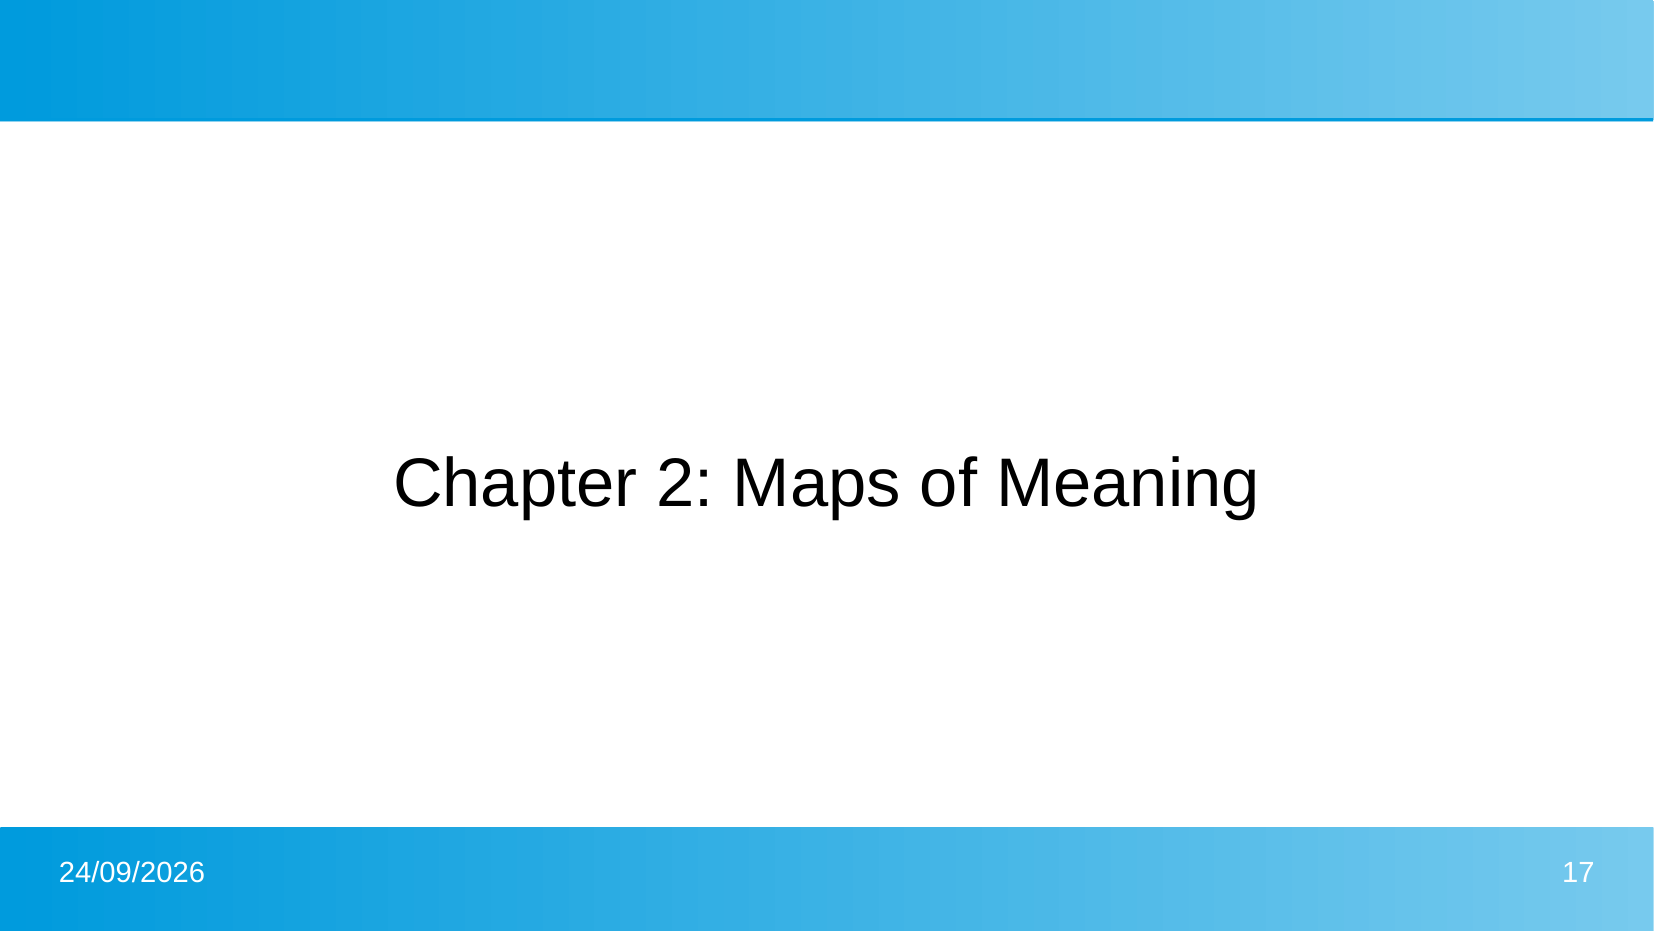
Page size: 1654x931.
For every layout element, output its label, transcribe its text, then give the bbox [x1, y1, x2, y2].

title Chapter 2: Maps of Meaning [59, 442, 1595, 522]
